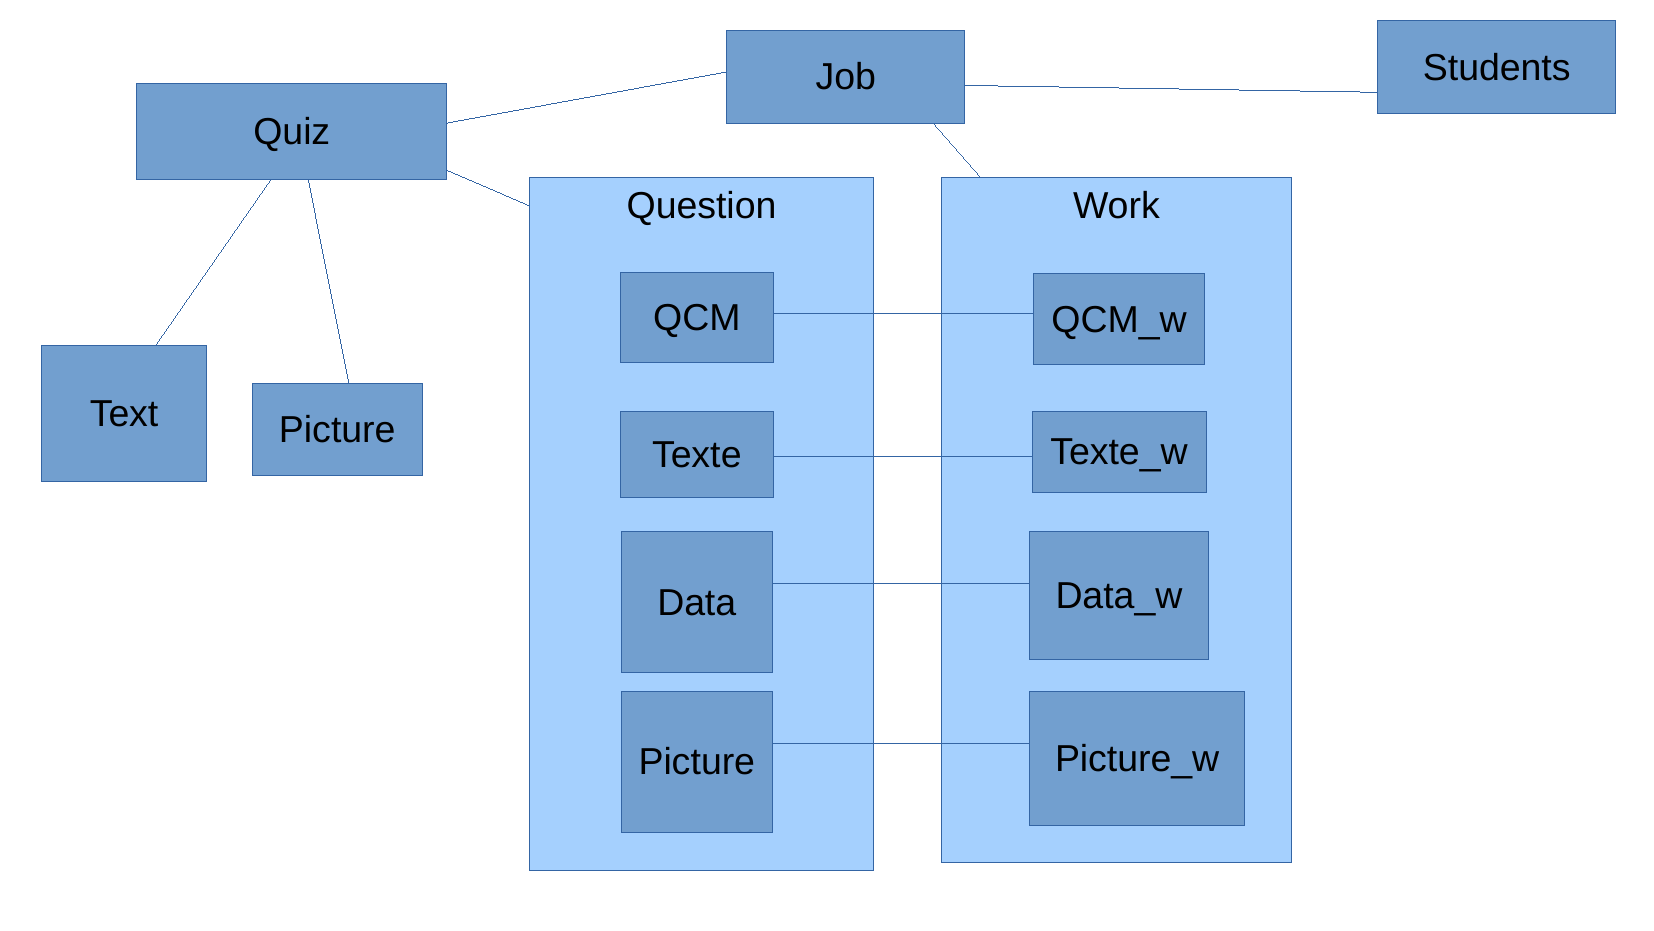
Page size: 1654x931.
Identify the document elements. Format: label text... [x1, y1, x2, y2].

text_box Data_w [1029, 531, 1209, 660]
text_box QCM_w [1033, 273, 1205, 365]
text_box Work [941, 177, 1292, 863]
text_box Data [621, 531, 773, 673]
text_box Students [1377, 20, 1616, 114]
text_box Texte_w [1032, 411, 1207, 493]
text_box Picture [252, 383, 423, 476]
text_box Picture [621, 691, 773, 833]
text_box Job [726, 30, 965, 124]
text_box QCM [620, 272, 774, 363]
text_box Texte [620, 411, 774, 498]
text_box Text [41, 345, 207, 482]
text_box Picture_w [1029, 691, 1245, 826]
text_box Question [529, 177, 874, 871]
text_box Quiz [136, 83, 447, 180]
